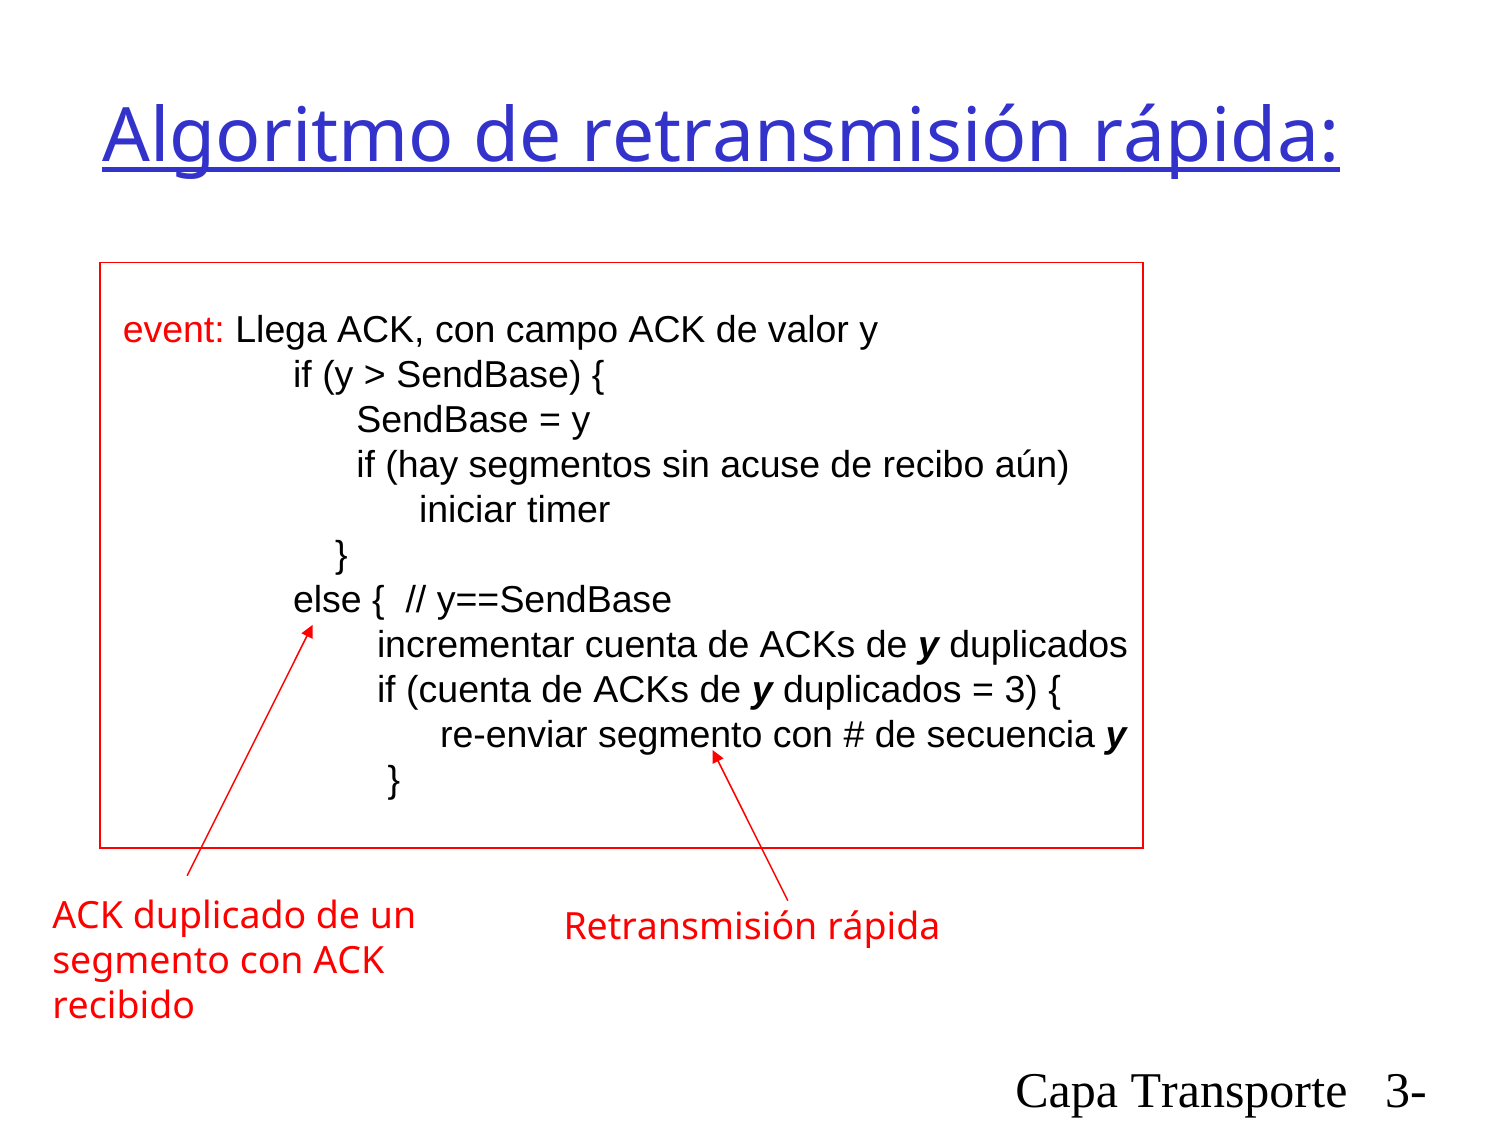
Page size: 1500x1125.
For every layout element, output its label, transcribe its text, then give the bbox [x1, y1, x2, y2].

text_box ACK duplicado de un segmento con ACK recibido [37, 883, 432, 1034]
text_box Retransmisión rápida [548, 894, 956, 955]
text_box event: Llega ACK, con campo ACK de valor y if (y > SendBase) { SendBase = y if (hay segmentos sin acuse de recibo aún) iniciar timer } else { // y==SendBase incrementar cuenta de ACKs de y duplicados if (cuenta de ACKs de y duplicados = 3) { re-enviar segmento con # de secuencia y } [99, 262, 1143, 848]
title Algoritmo de retransmisión rápida: [87, 37, 1363, 225]
